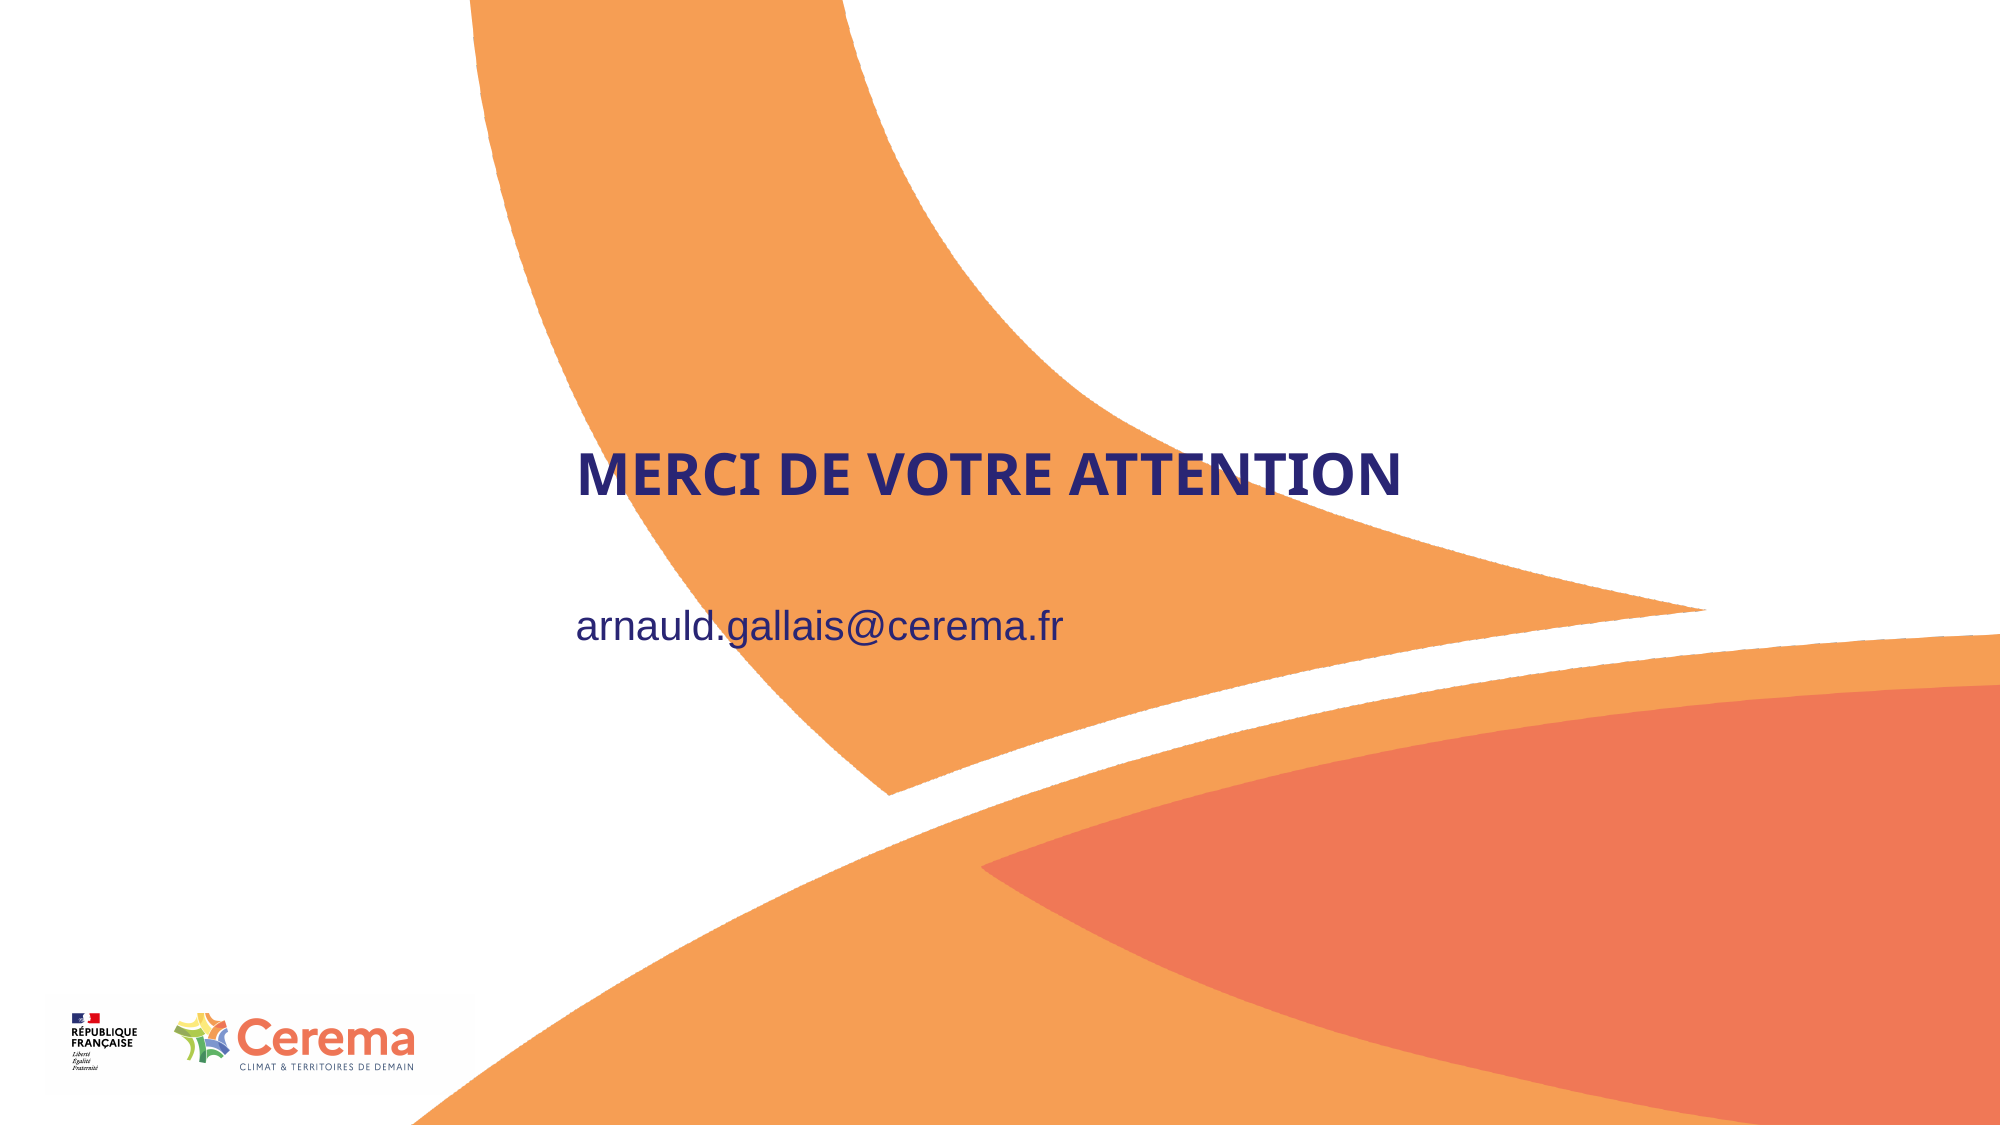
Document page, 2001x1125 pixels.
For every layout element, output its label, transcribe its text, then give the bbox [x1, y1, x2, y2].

list MERCI DE VOTRE ATTENTION arnauld.gallais@cerema.fr [560, 442, 1625, 643]
picture [45, 0, 2000, 1125]
